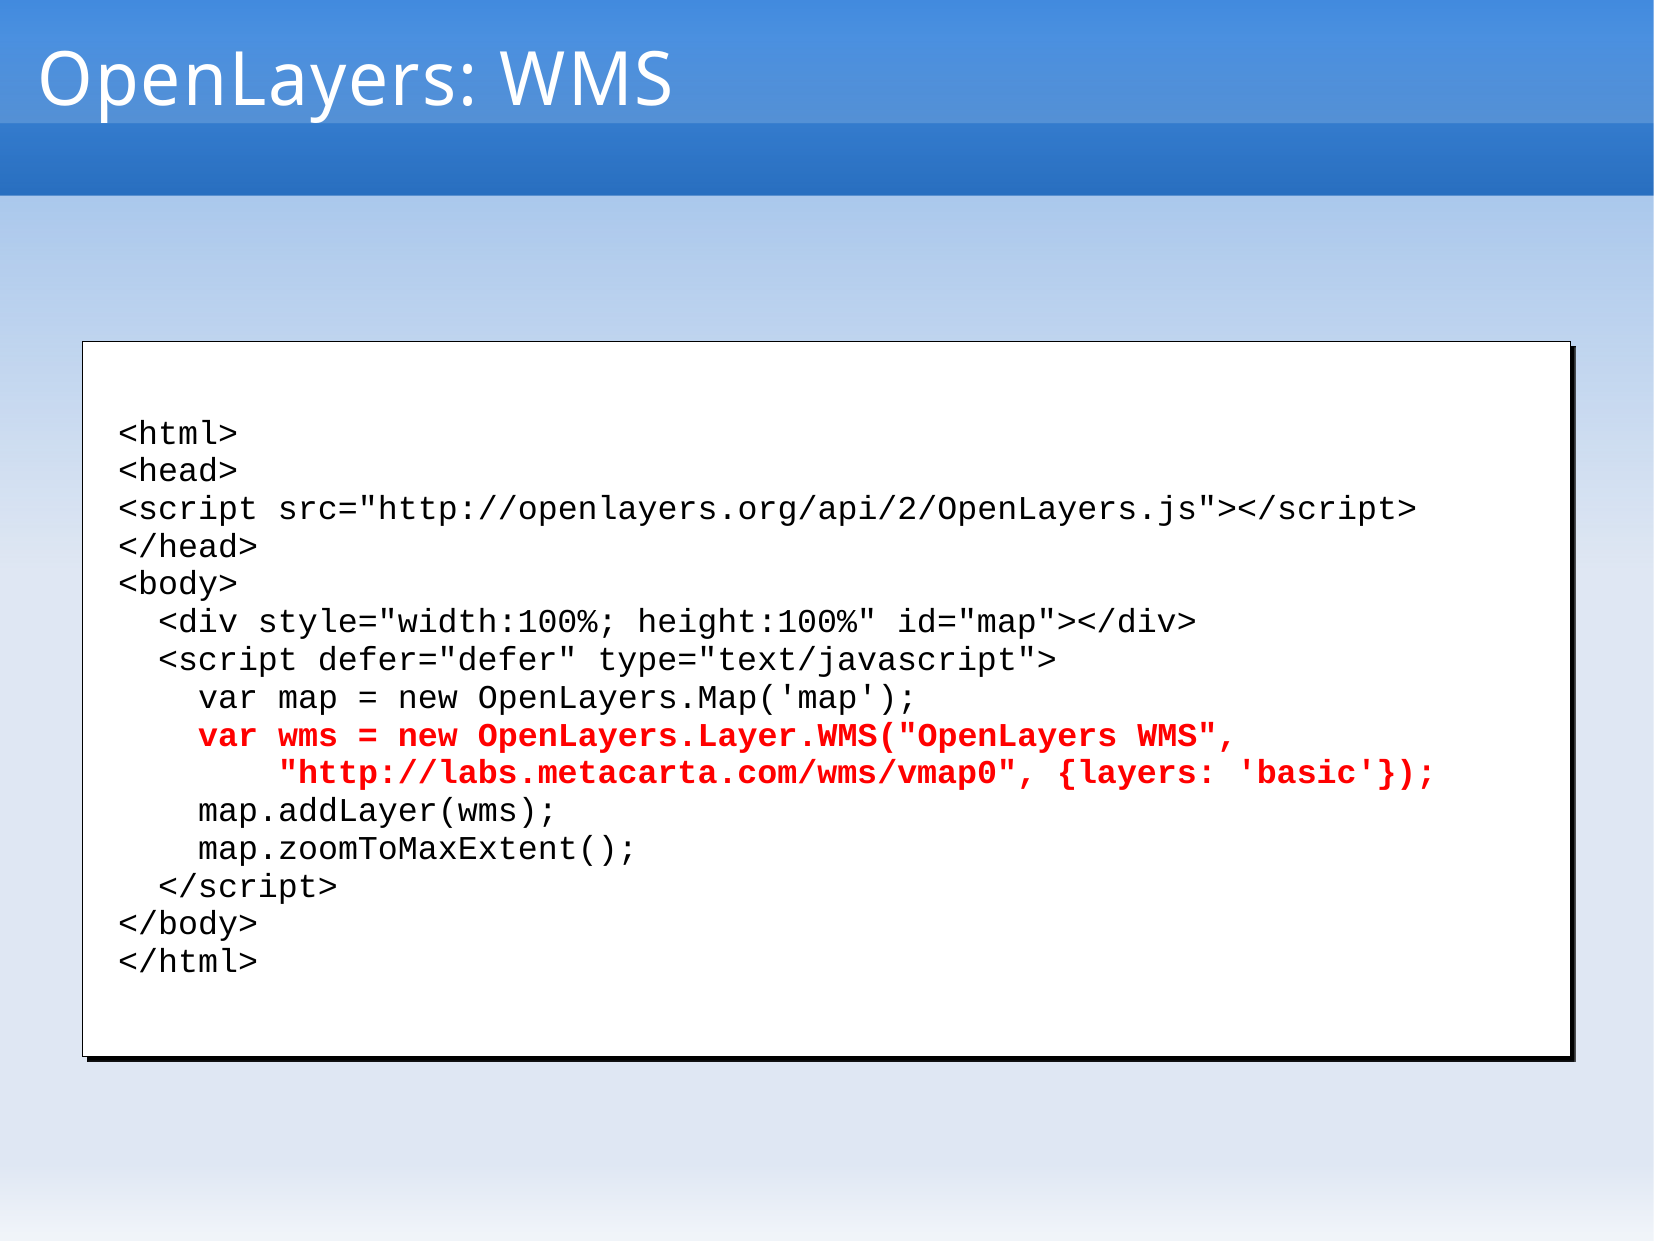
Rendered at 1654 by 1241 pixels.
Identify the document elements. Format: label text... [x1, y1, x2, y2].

picture [0, 0, 1654, 1241]
subtitle <html> <head> <script src="http://openlayers.org/api/2/OpenLayers.js"></script> </head> <body> <div style="width:100%; height:100%" id="map"></div> <script defer="defer" type="text/javascript"> var map = new OpenLayers.Map('map'); var wms = new OpenLayers.Layer.WMS("OpenLayers WMS", "http://labs.metacarta.com/wms/vmap0", {layers: 'basic'}); map.addLayer(wms); map.zoomToMaxExtent(); </script> </body> </html> [82, 341, 1571, 1057]
title OpenLayers: WMS [37, 2, 1463, 151]
